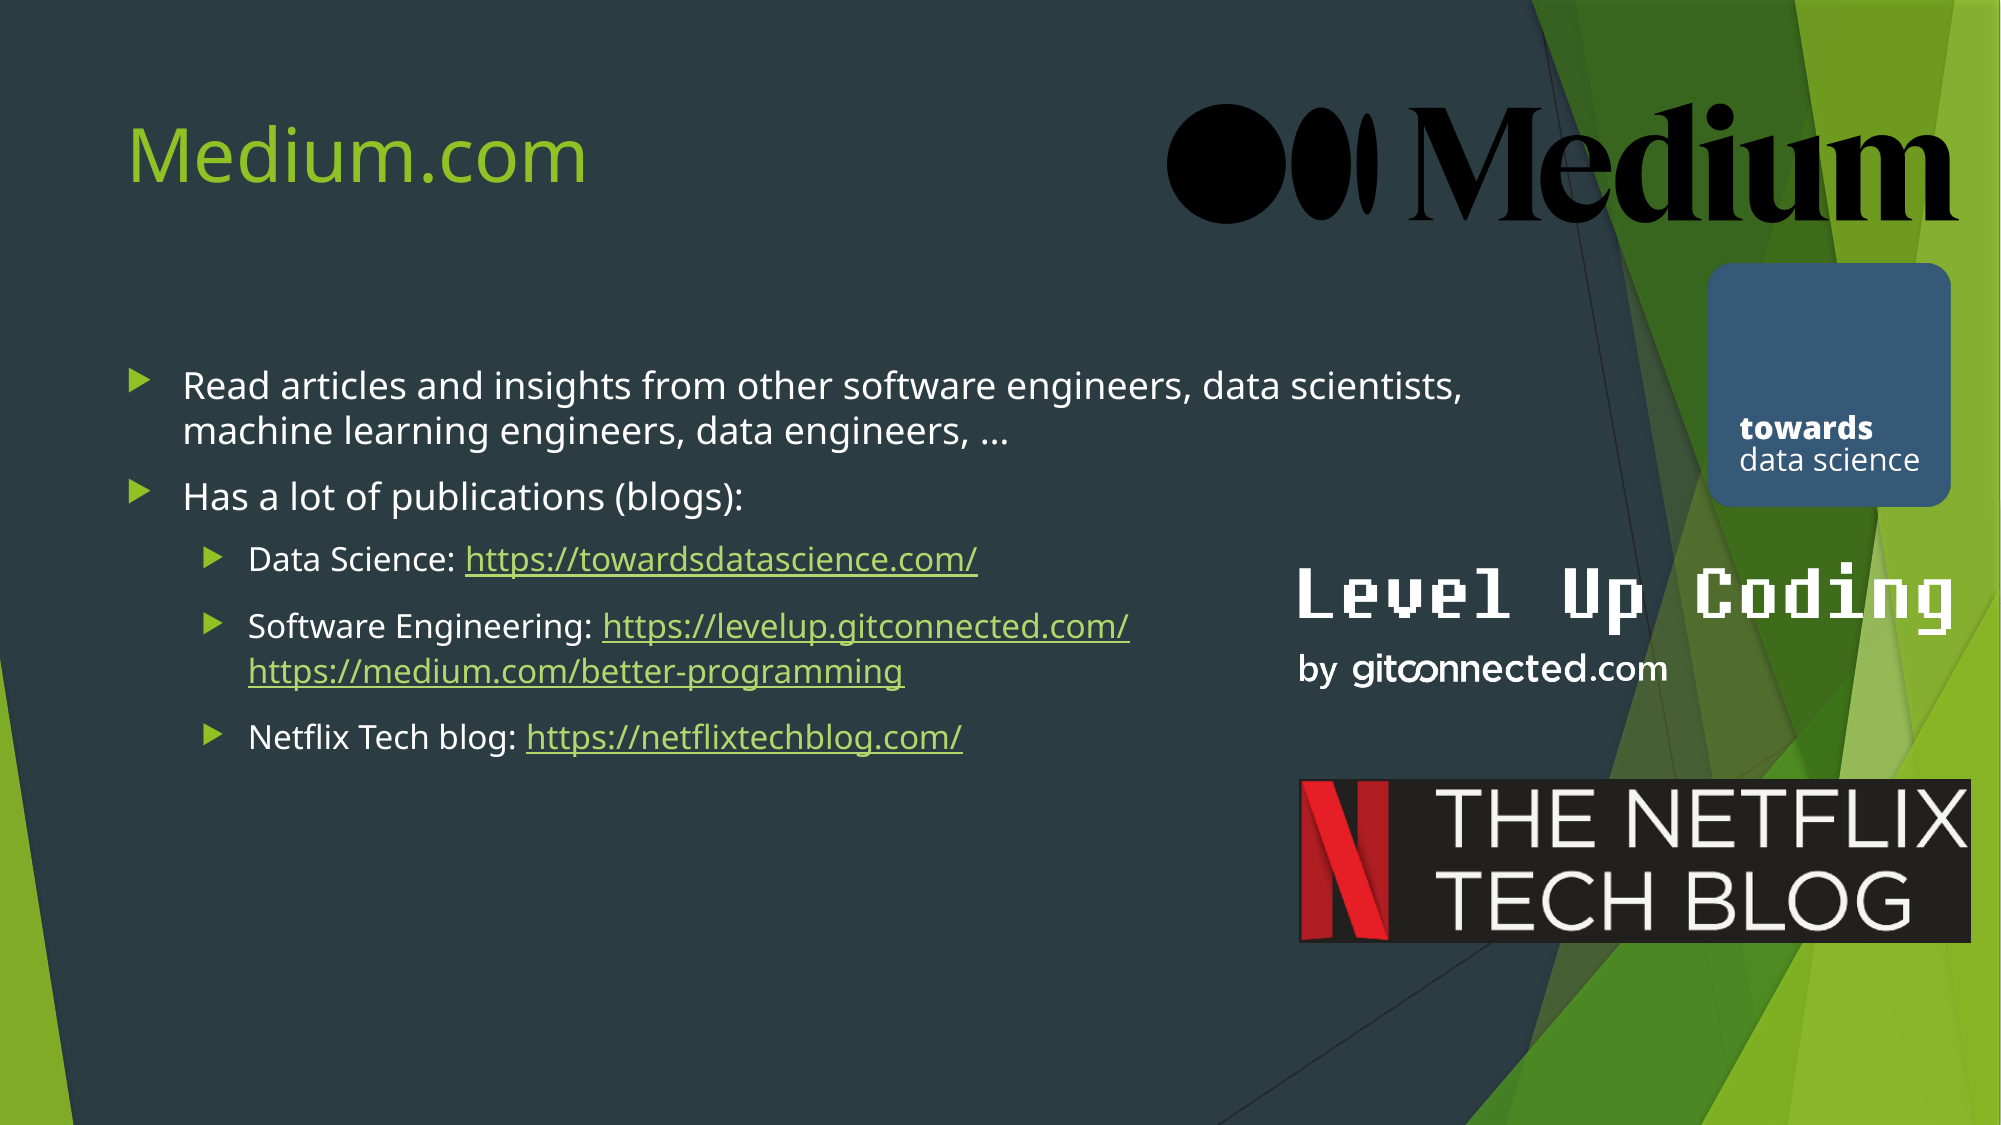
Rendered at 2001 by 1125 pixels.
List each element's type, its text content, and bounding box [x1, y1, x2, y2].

picture [1299, 779, 1971, 943]
picture [1299, 562, 1951, 689]
list Read articles and insights from other software engineers, data scientists, machine learning engineers, data engineers, … Has a lot of publications (blogs): Data Science: https://towardsdatascience.com/ Software Engineering: https://levelup.gitconnected.com/ https://medium.com/better-programming Netflix Tech blog: https://netflixtechblog.com/ [111, 354, 1522, 992]
title Medium.com [111, 99, 1522, 317]
picture [1111, 51, 2000, 507]
